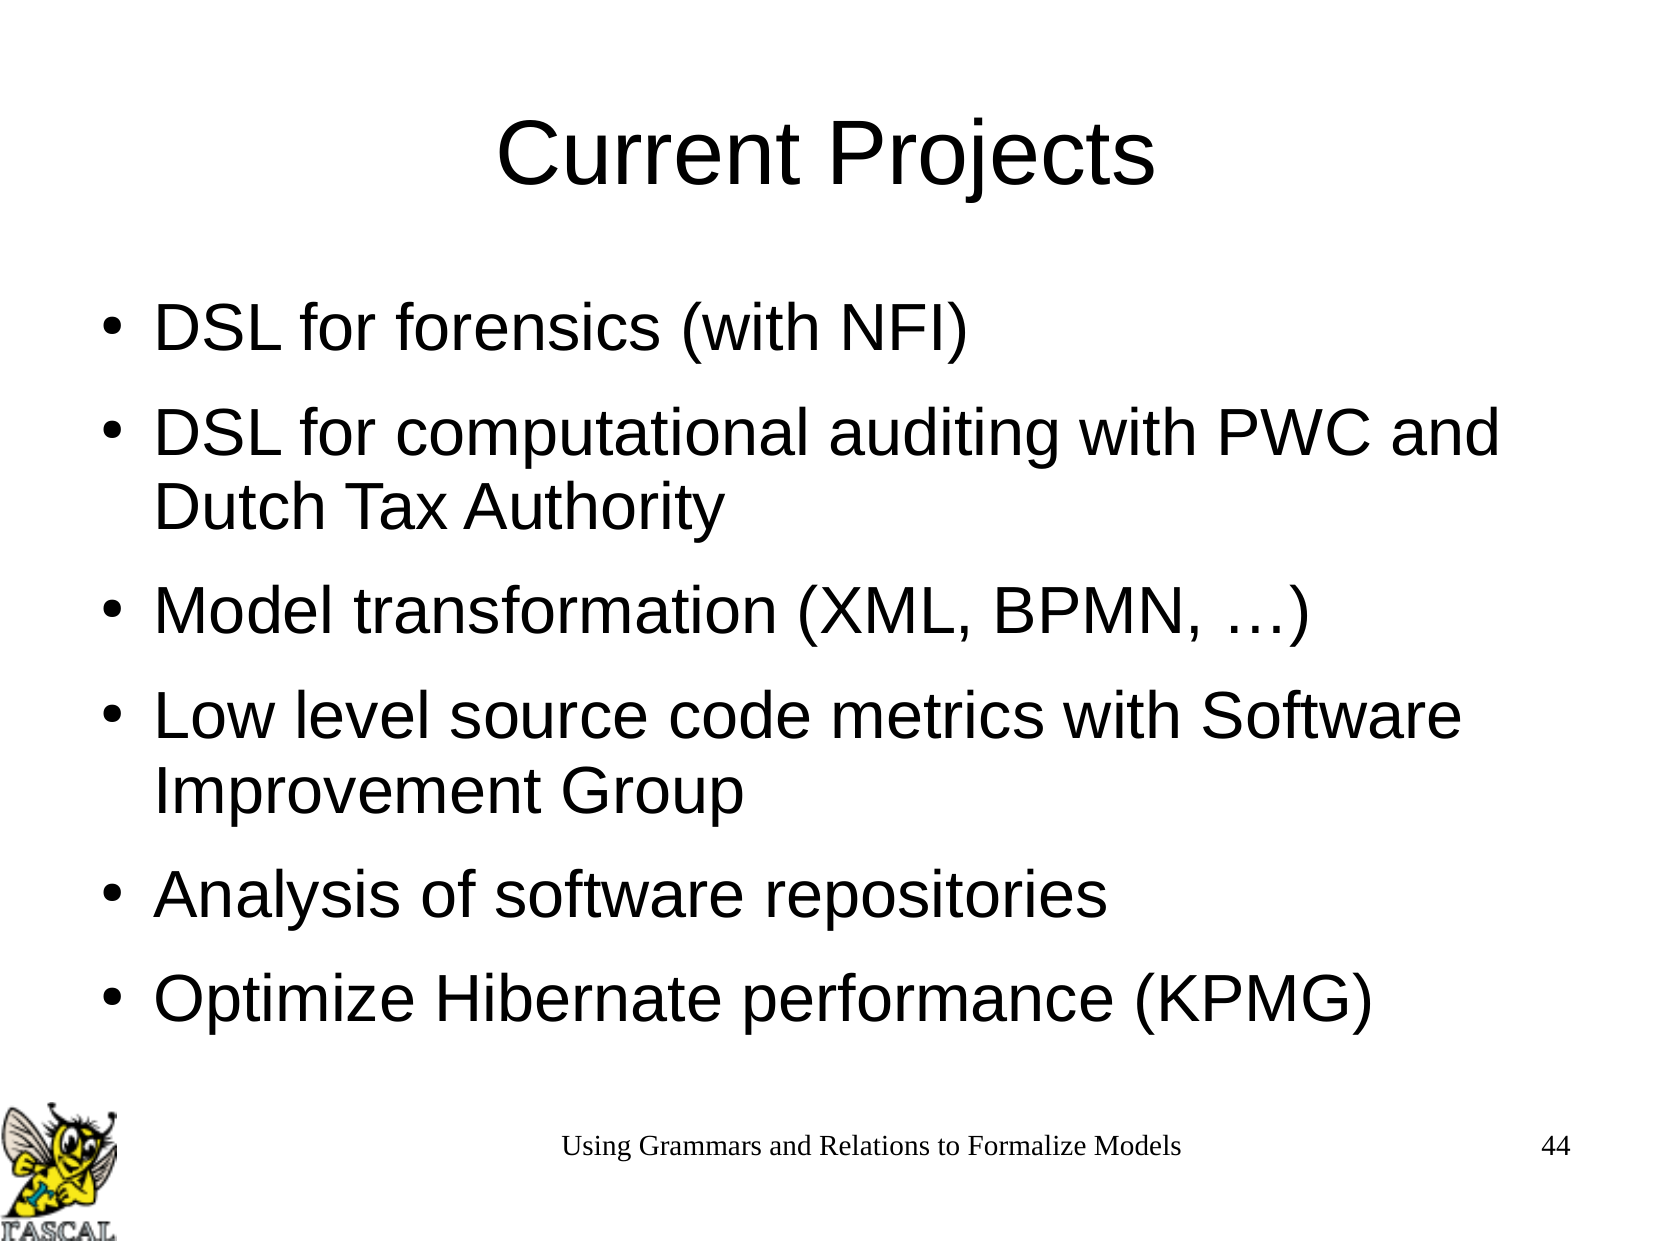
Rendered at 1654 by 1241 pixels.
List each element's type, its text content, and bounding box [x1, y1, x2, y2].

list DSL for forensics (with NFI) DSL for computational auditing with PWC and Dutch Tax Authority Model transformation (XML, BPMN, …) Low level source code metrics with Software Improvement Group Analysis of software repositories Optimize Hibernate performance (KPMG) [82, 290, 1571, 1109]
title Current Projects [82, 56, 1571, 250]
picture [0, 1102, 117, 1241]
